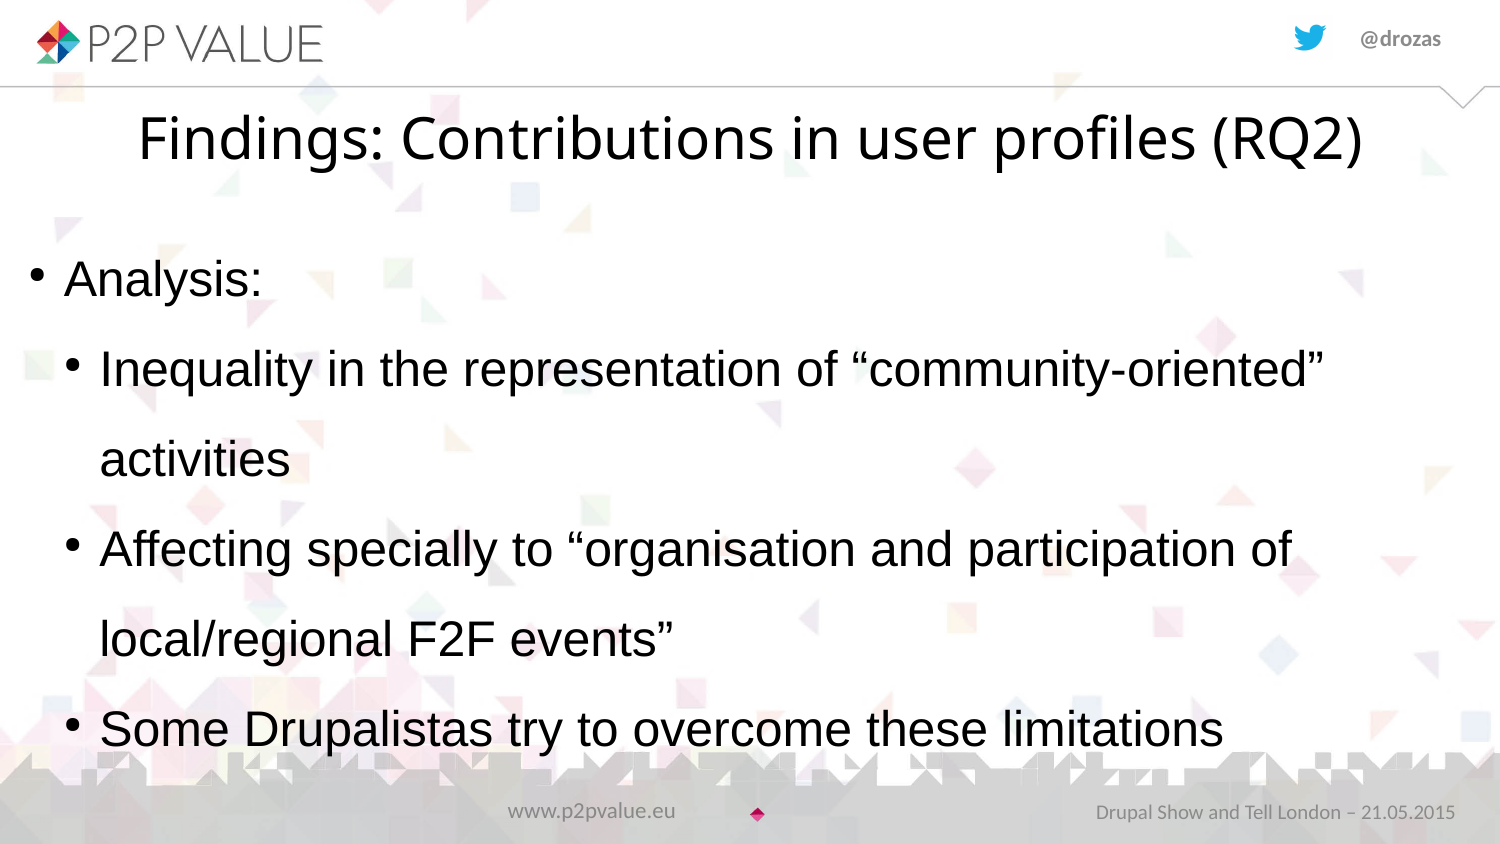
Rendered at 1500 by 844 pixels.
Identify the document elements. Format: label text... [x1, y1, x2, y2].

subtitle Analysis: Inequality in the representation of “community-oriented” activities Affecting specially to “organisation and participation of local/regional F2F events” Some Drupalistas try to overcome these limitations [15, 210, 1496, 766]
title Findings: Contributions in user profiles (RQ2) [0, 92, 1500, 181]
text_box Drupal Show and Tell London – 21.05.2015 [777, 788, 1470, 834]
picture [0, 0, 1500, 92]
picture [0, 181, 1500, 844]
text_box www.p2pvalue.eu [501, 789, 720, 829]
text_box @drozas [1333, 15, 1455, 60]
